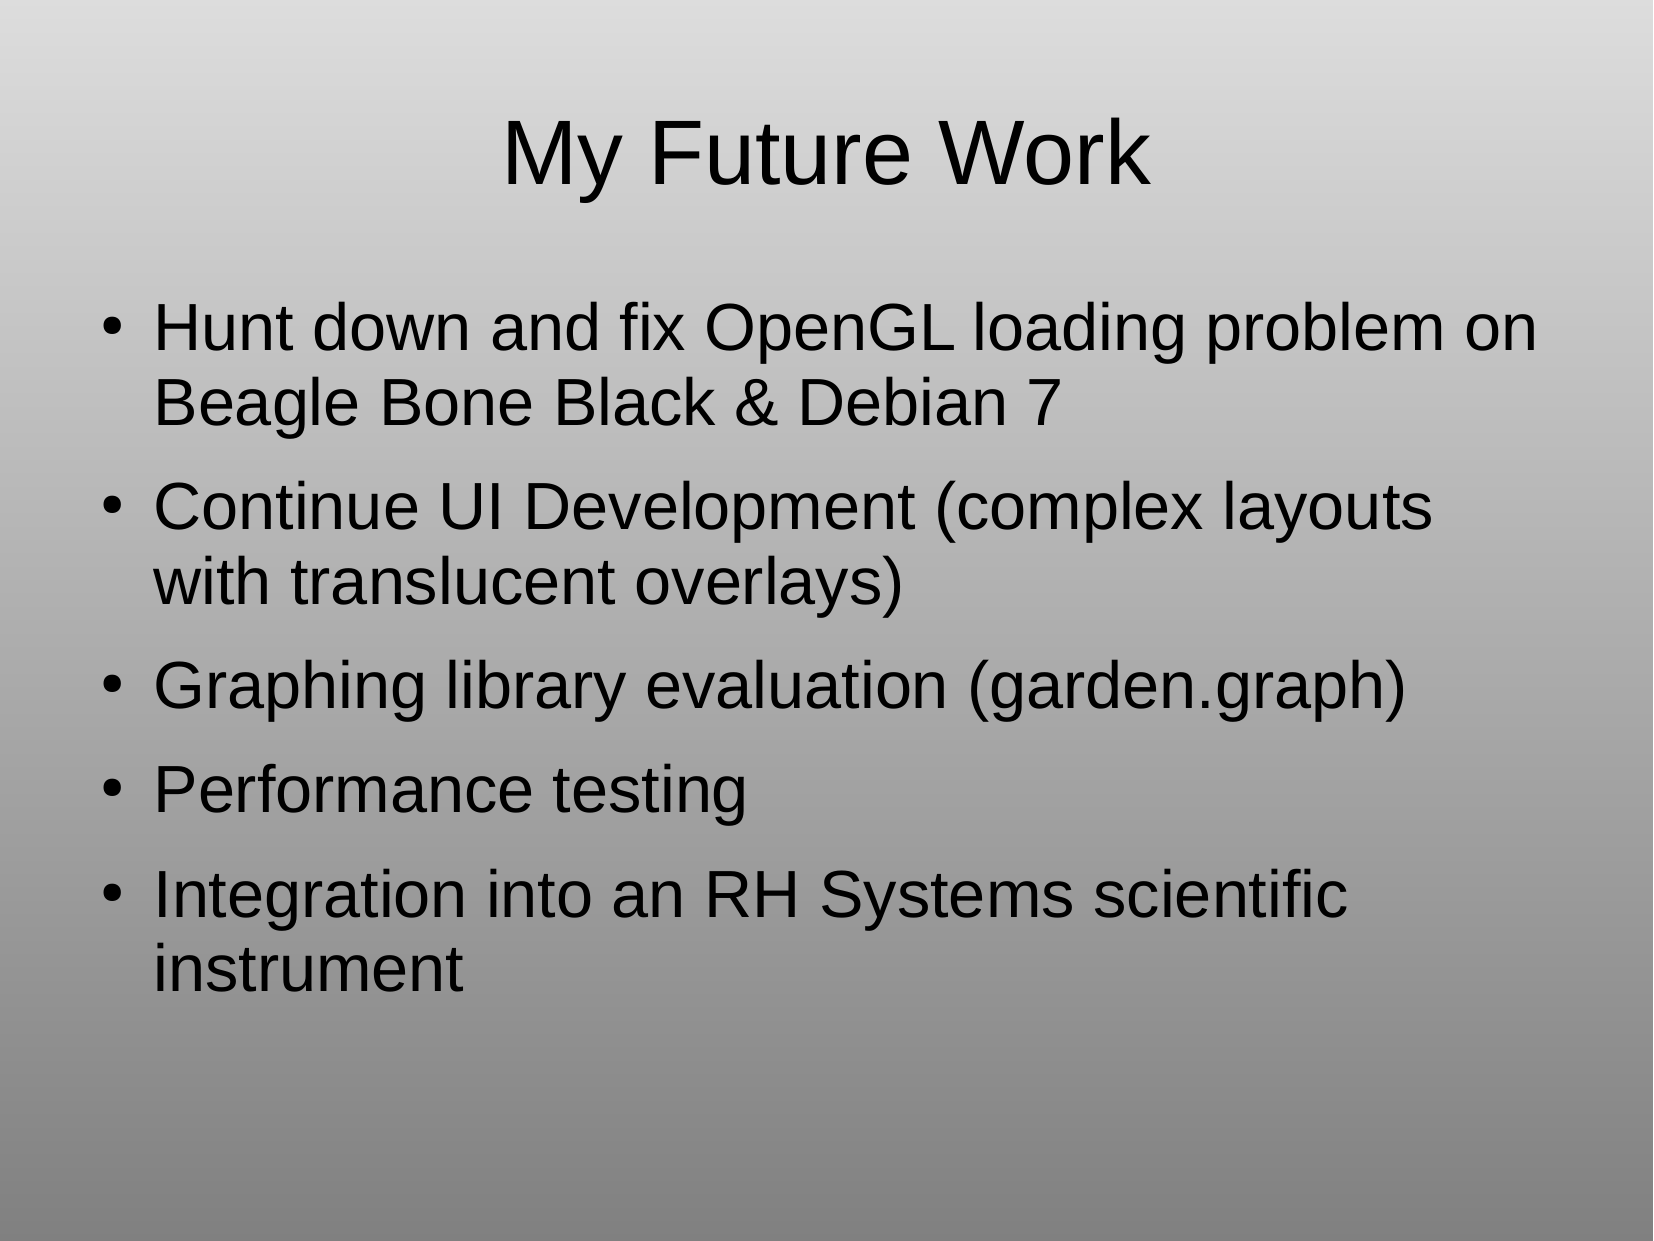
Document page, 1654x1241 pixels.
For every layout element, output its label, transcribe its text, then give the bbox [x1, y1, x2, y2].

title My Future Work [82, 49, 1571, 257]
list Hunt down and fix OpenGL loading problem on Beagle Bone Black & Debian 7 Continue UI Development (complex layouts with translucent overlays) Graphing library evaluation (garden.graph) Performance testing Integration into an RH Systems scientific instrument [82, 290, 1571, 1010]
